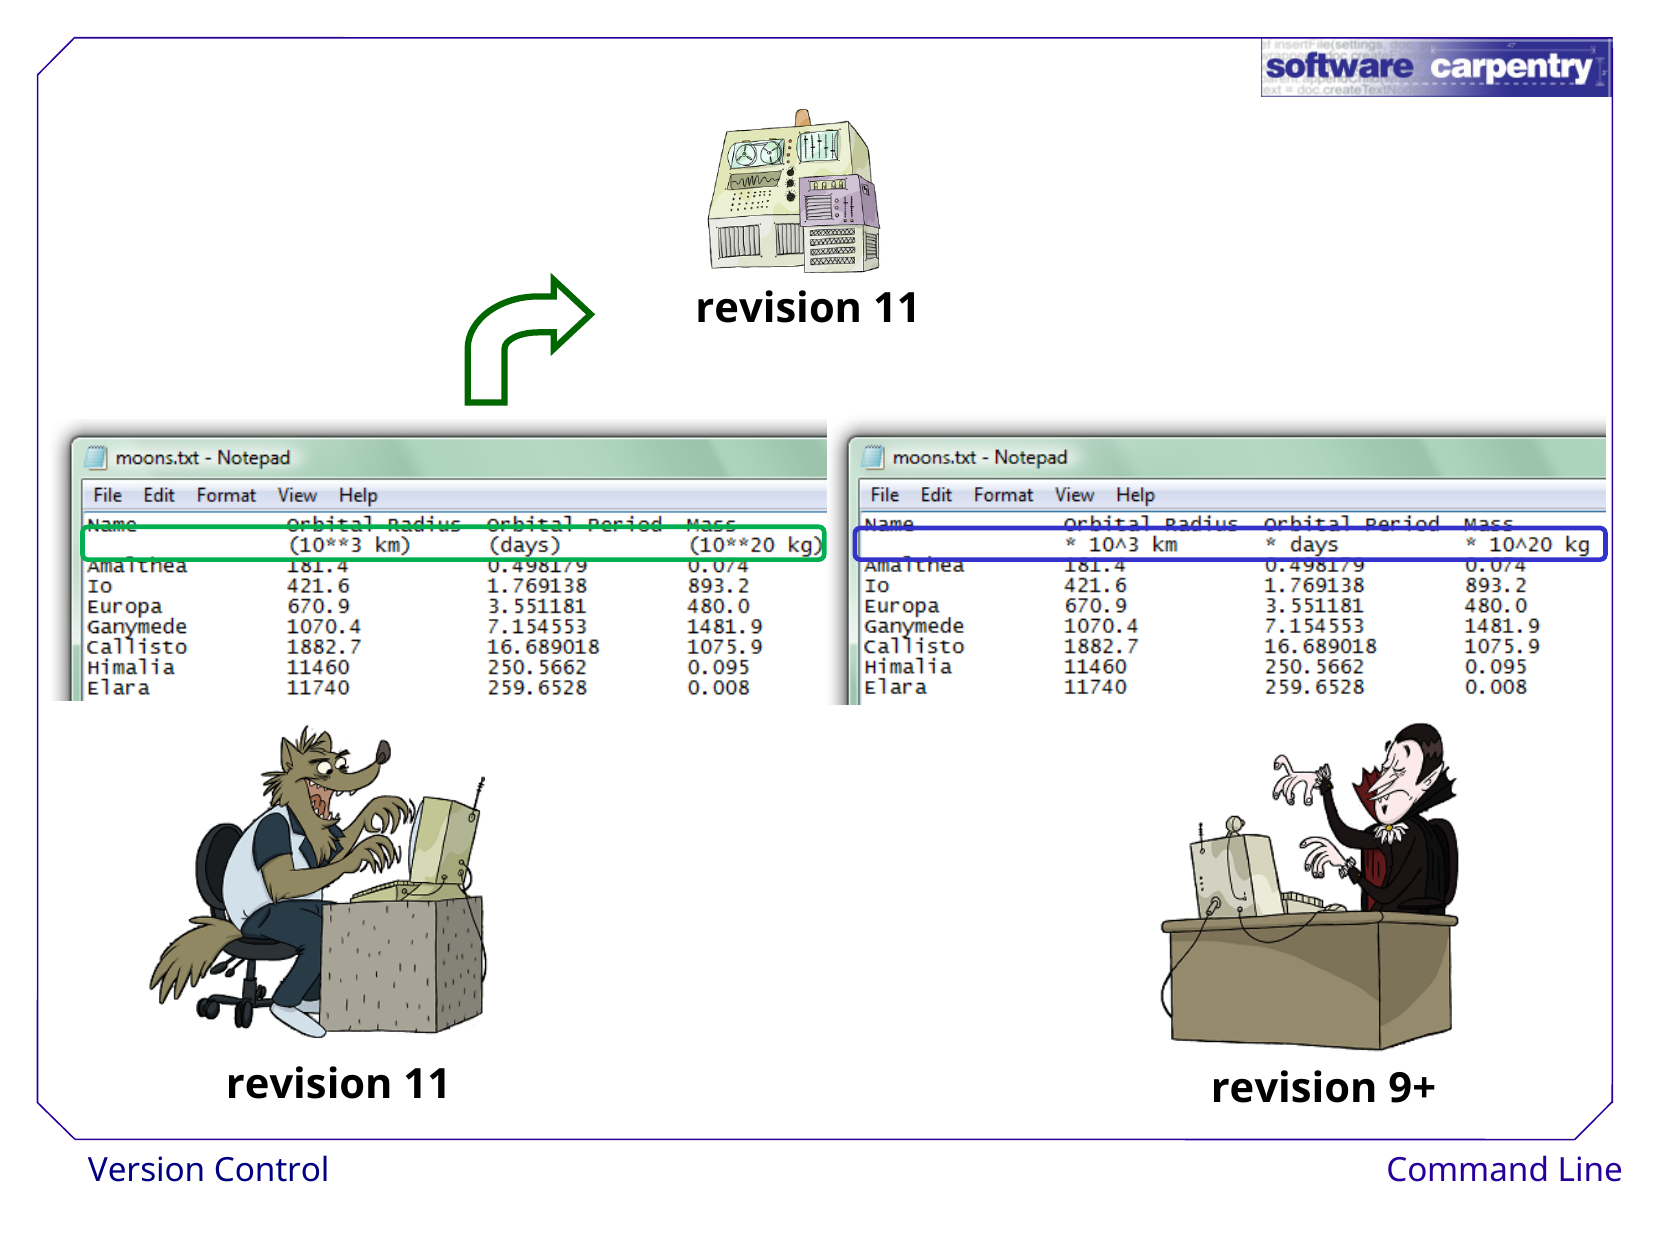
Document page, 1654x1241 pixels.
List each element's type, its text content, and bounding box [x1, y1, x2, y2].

picture [50, 414, 1606, 1067]
text_box revision 11 [211, 1053, 467, 1116]
picture [1261, 39, 1613, 97]
picture [688, 90, 903, 277]
text_box revision 11 [680, 277, 937, 340]
picture [137, 705, 516, 1069]
text_box revision 9+ [1196, 1057, 1452, 1120]
picture [858, 531, 1603, 557]
